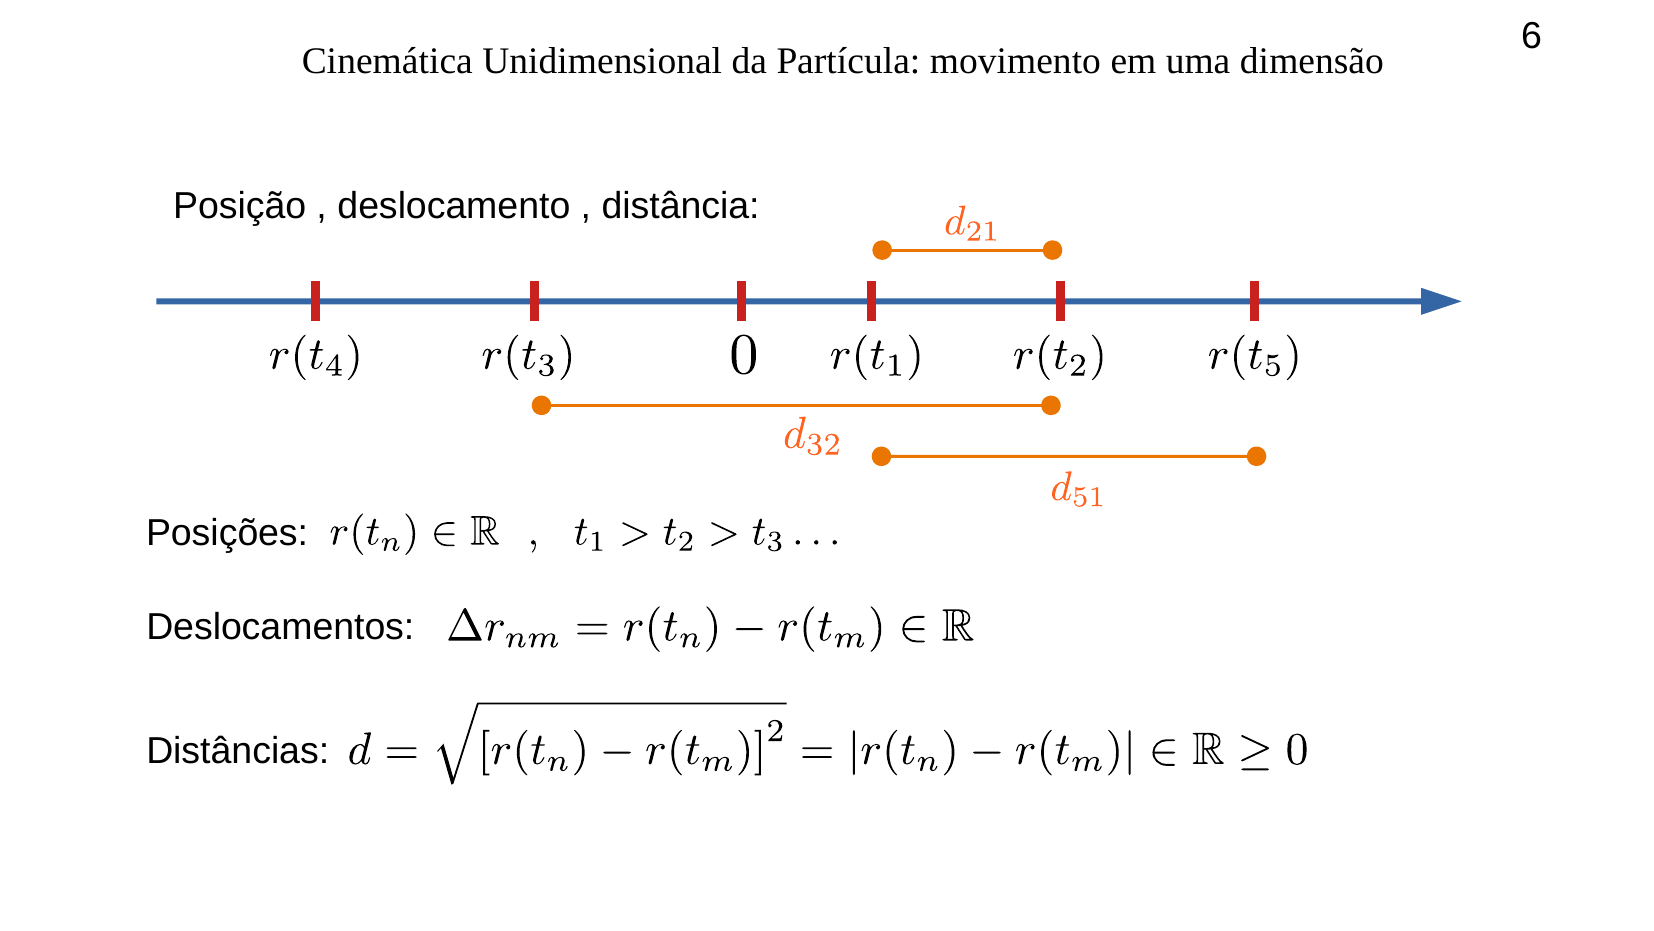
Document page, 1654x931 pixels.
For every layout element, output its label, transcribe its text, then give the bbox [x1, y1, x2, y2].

picture [1207, 334, 1298, 381]
text_box Posição , deslocamento , distância: [158, 176, 1291, 268]
picture [446, 606, 974, 652]
picture [1012, 334, 1103, 381]
picture [783, 416, 839, 456]
picture [942, 204, 998, 243]
picture [829, 334, 920, 381]
picture [345, 700, 1309, 787]
text_box Posições: [131, 503, 334, 561]
picture [729, 334, 756, 375]
text_box Cinemática Unidimensional da Partícula: movimento em uma dimensão [287, 11, 1401, 89]
text_box Distâncias: [131, 722, 345, 780]
picture [268, 334, 359, 381]
picture [327, 511, 839, 557]
picture [1048, 469, 1104, 509]
text_box Deslocamentos: [131, 598, 440, 656]
text_box <number> [1506, 7, 1654, 78]
picture [481, 334, 572, 381]
